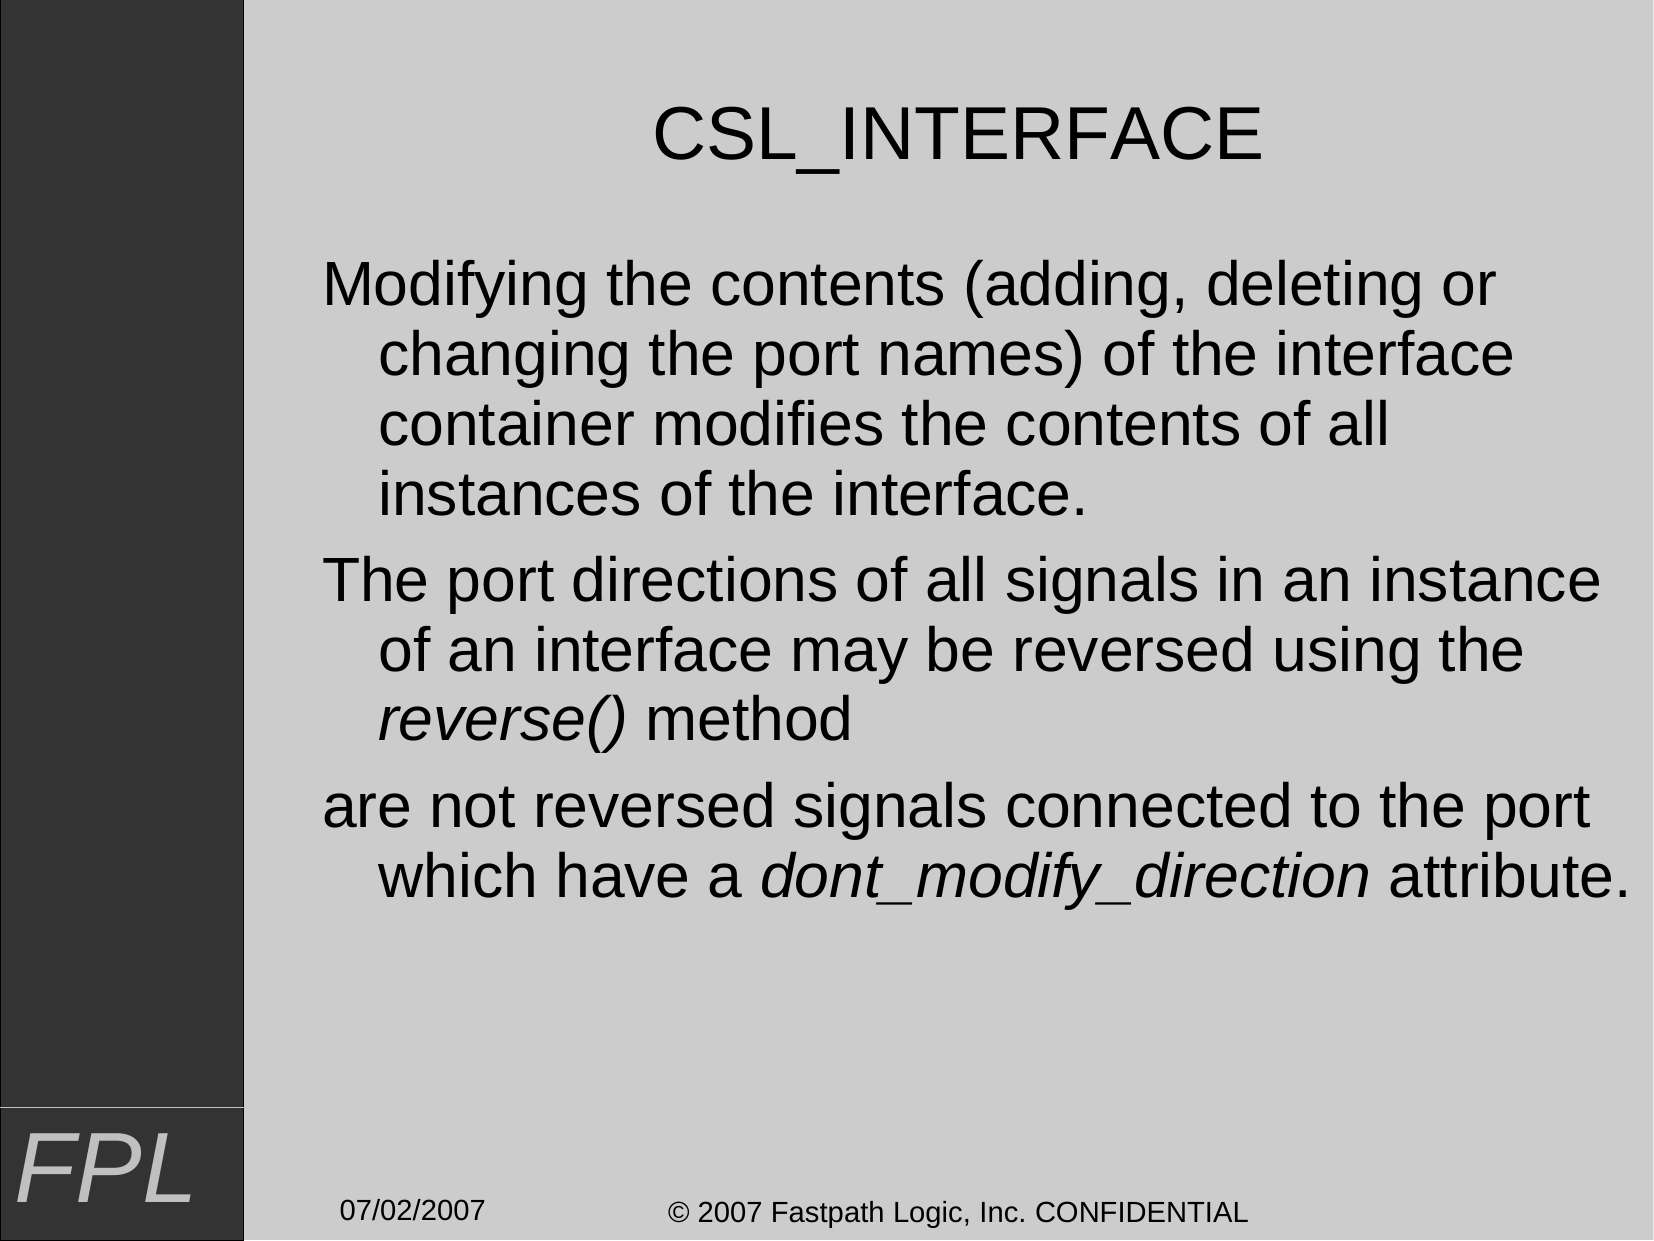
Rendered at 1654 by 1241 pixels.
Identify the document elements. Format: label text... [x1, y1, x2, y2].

list Modifying the contents (adding, deleting or changing the port names) of the interface container modifies the contents of all instances of the interface. The port directions of all signals in an instance of an interface may be reversed using the reverse() method are not reversed signals connected to the port which have a dont_modify_direction attribute. [322, 249, 1635, 1234]
title CSL_INTERFACE [407, 25, 1510, 242]
